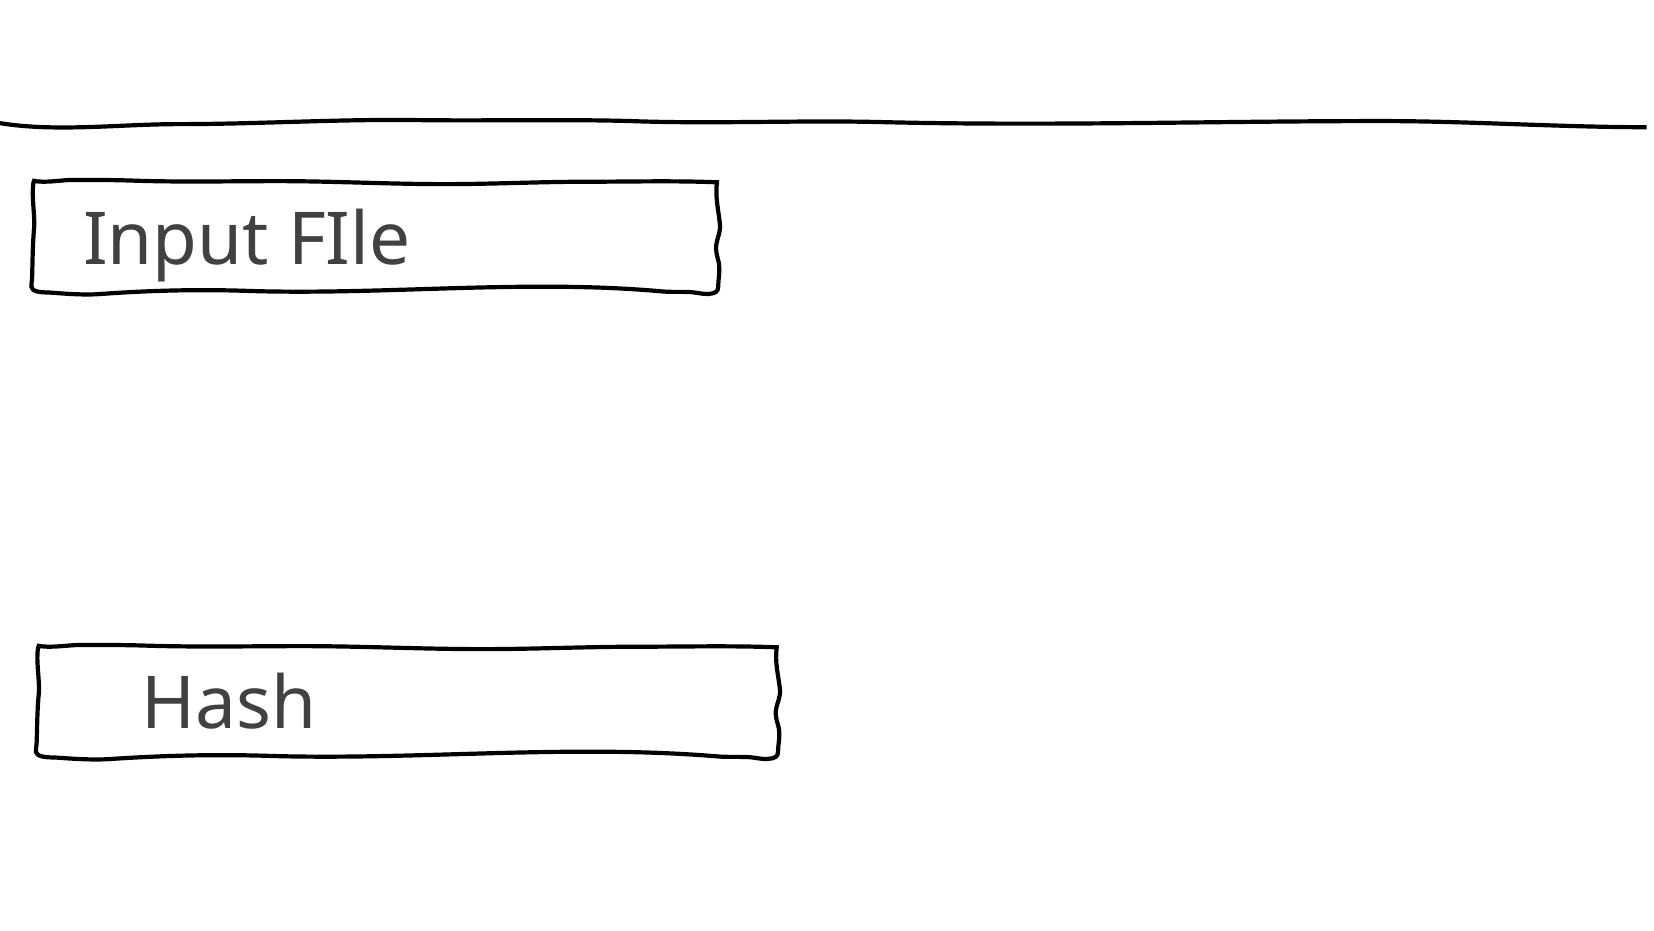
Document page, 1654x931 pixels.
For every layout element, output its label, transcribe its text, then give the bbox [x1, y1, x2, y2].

text_box [31, 179, 116, 295]
text_box Input FIle [76, 177, 690, 293]
text_box [36, 644, 146, 760]
text_box Hash [135, 642, 1346, 757]
text_box [690, 181, 720, 295]
text_box [0, 119, 1647, 128]
